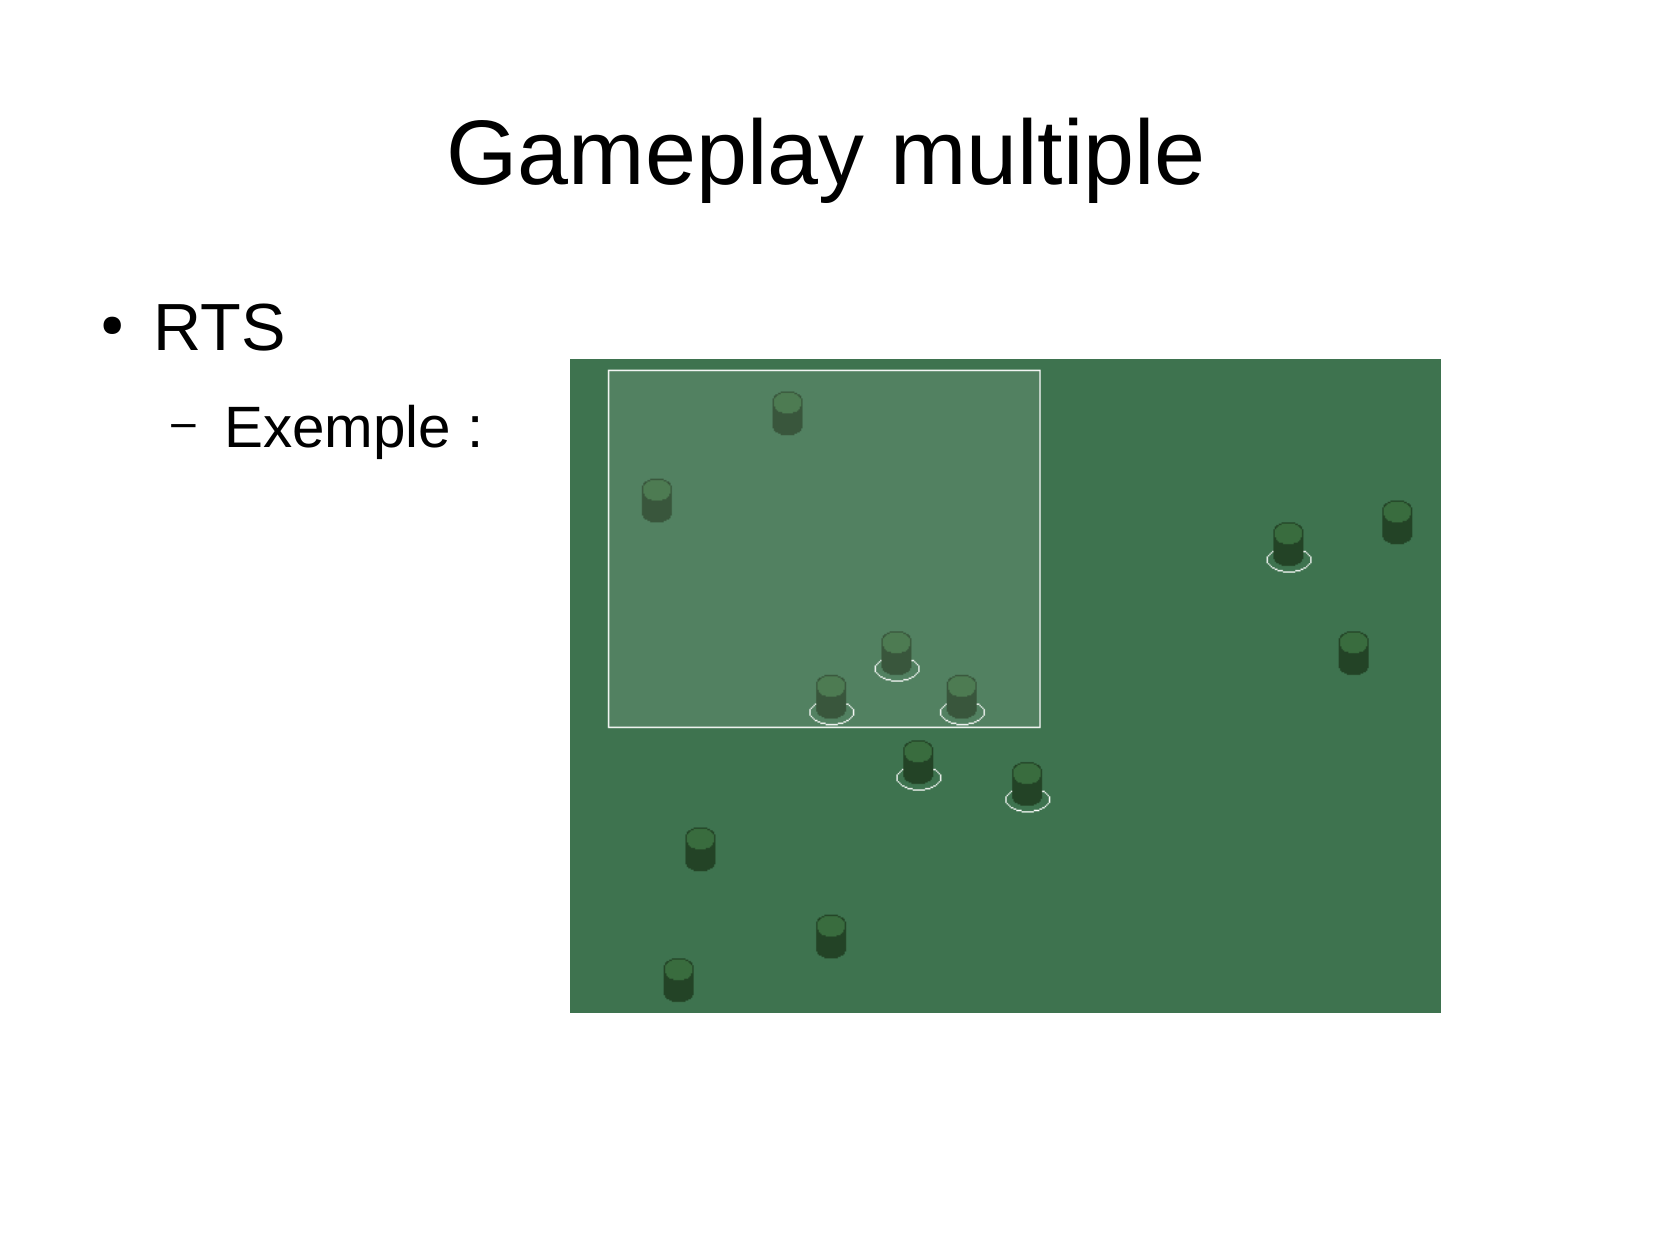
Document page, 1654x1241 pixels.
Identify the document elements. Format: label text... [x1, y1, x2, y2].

title Gameplay multiple [82, 49, 1571, 257]
list RTS Exemple : [82, 290, 1538, 1010]
picture [570, 359, 1441, 1013]
